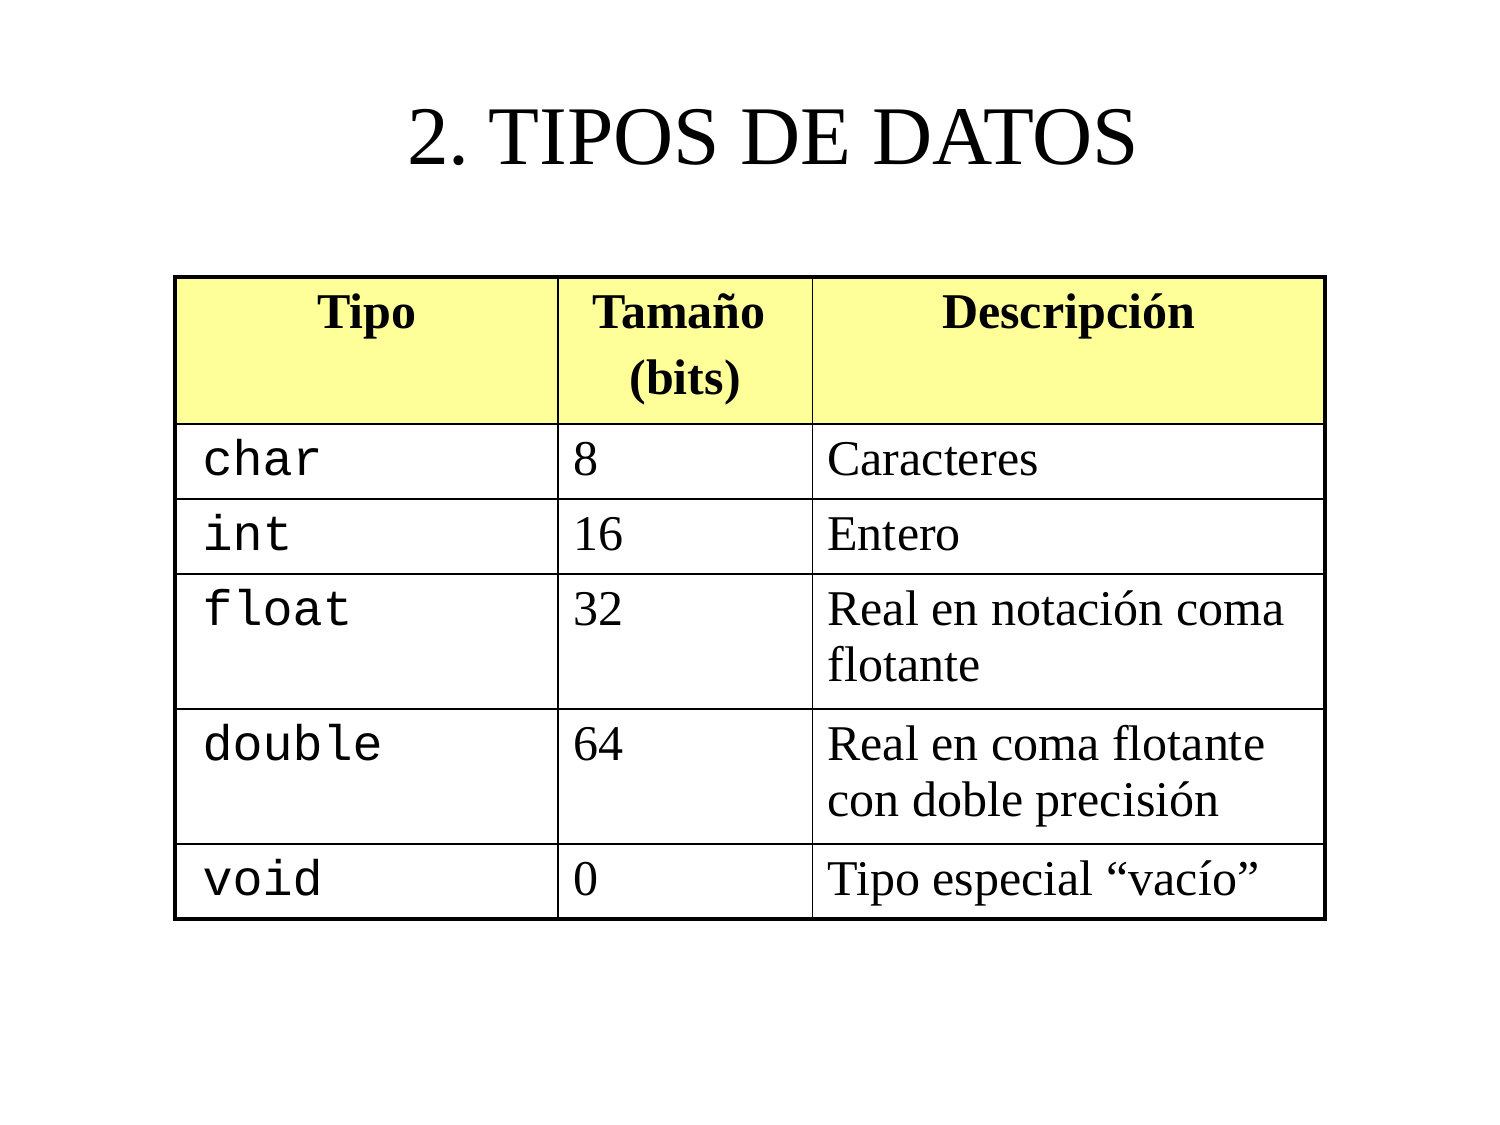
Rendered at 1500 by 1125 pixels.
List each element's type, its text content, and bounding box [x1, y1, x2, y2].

table_cell double [177, 710, 557, 843]
table_cell Entero [813, 500, 1323, 573]
table_cell int [177, 500, 557, 573]
table_cell 16 [559, 500, 812, 573]
table_cell 64 [559, 710, 812, 843]
table_cell Tipo especial “vacío” [813, 845, 1323, 917]
table_cell Caracteres [813, 425, 1323, 498]
table_cell char [177, 425, 557, 498]
table_header Tamaño (bits) [559, 279, 812, 423]
table_cell 8 [559, 425, 812, 498]
table_cell void [177, 845, 557, 917]
table_cell 32 [559, 575, 812, 708]
table_header Descripción [813, 279, 1323, 423]
title 2. TIPOS DE DATOS [99, 37, 1447, 225]
table_cell float [177, 575, 557, 708]
table_header Tipo [177, 279, 557, 423]
table_cell Real en coma flotante con doble precisión [813, 710, 1323, 843]
table_cell Real en notación coma flotante [813, 575, 1323, 708]
table_cell 0 [559, 845, 812, 917]
